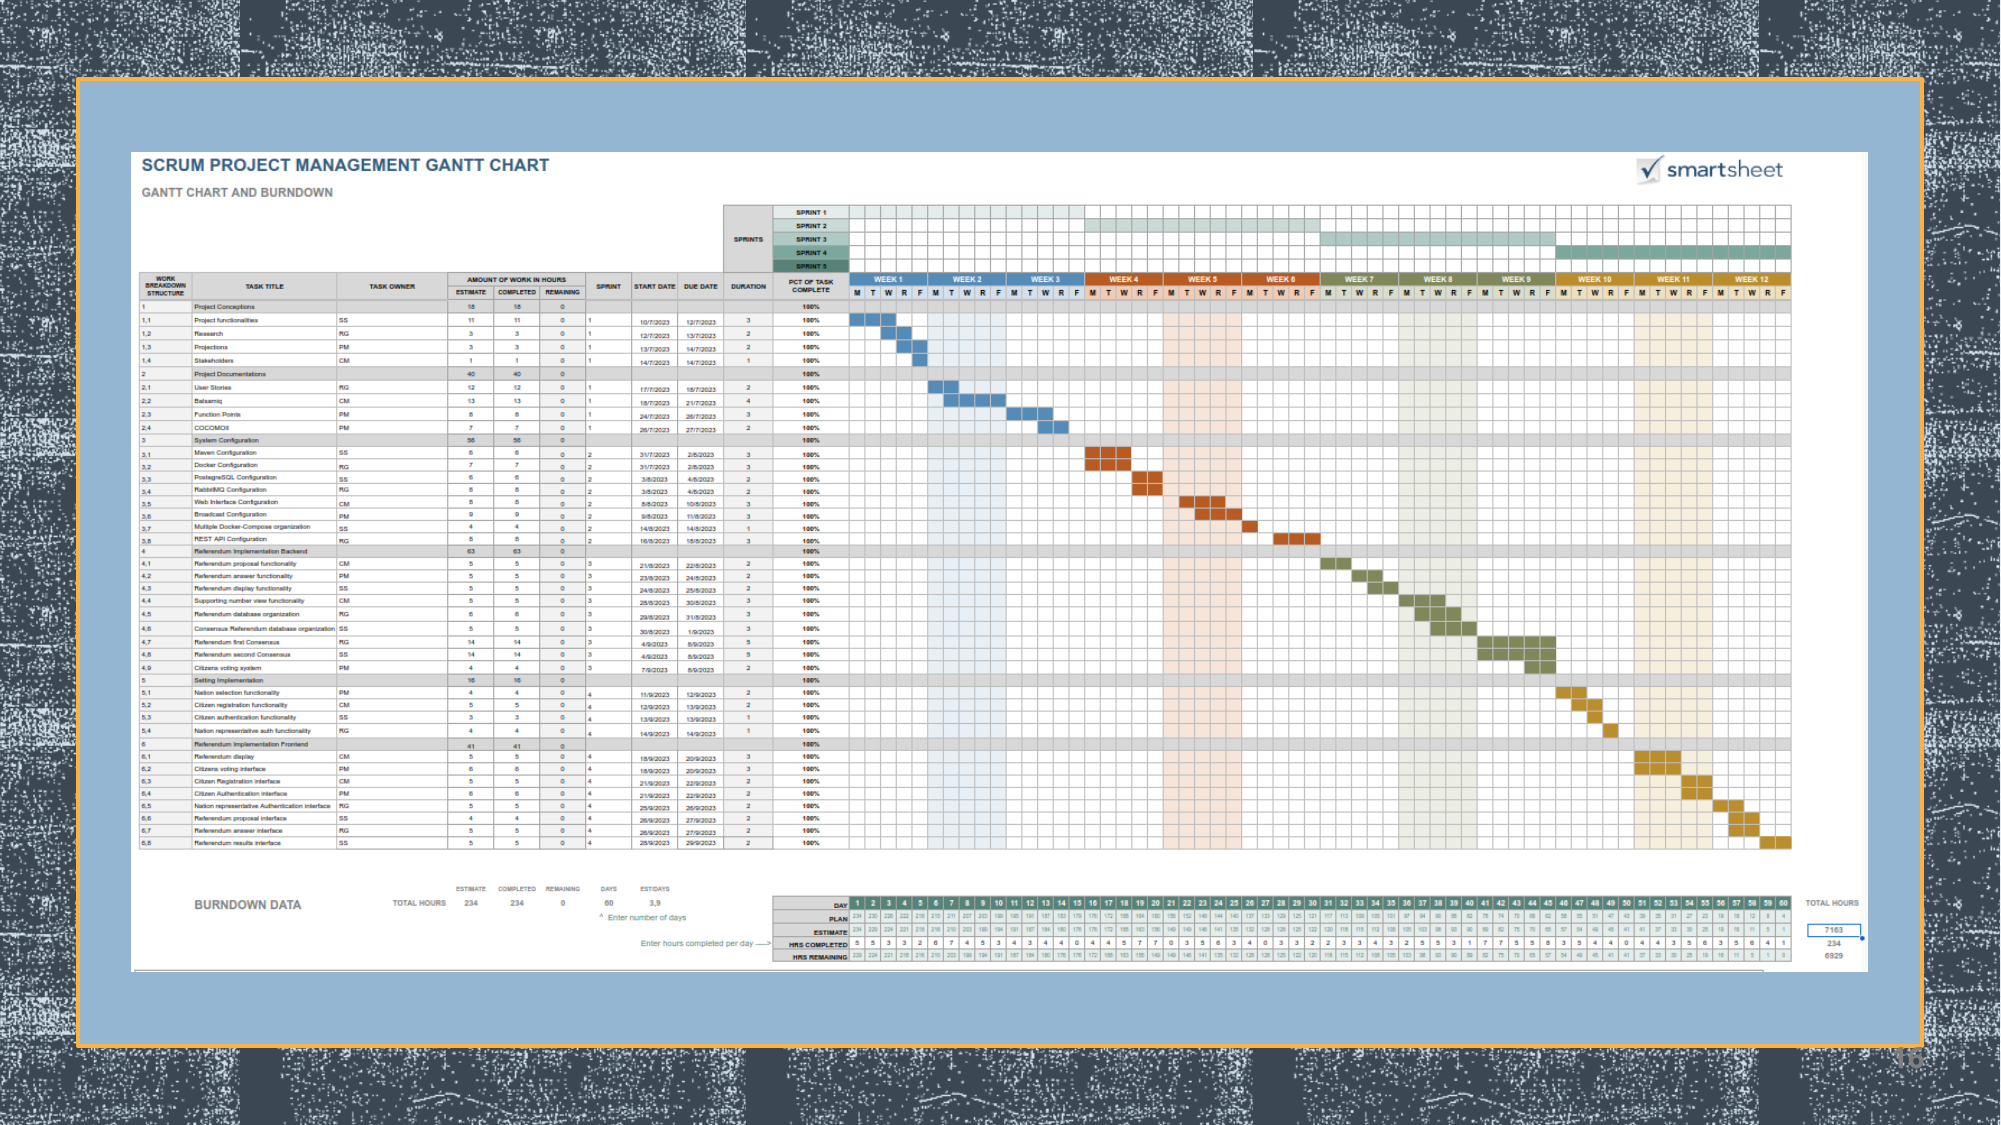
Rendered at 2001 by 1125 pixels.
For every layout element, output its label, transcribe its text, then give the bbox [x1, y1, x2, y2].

text_box [0, 0, 2000, 1125]
picture [131, 152, 1868, 972]
slide_number 16 [1855, 1028, 1961, 1089]
